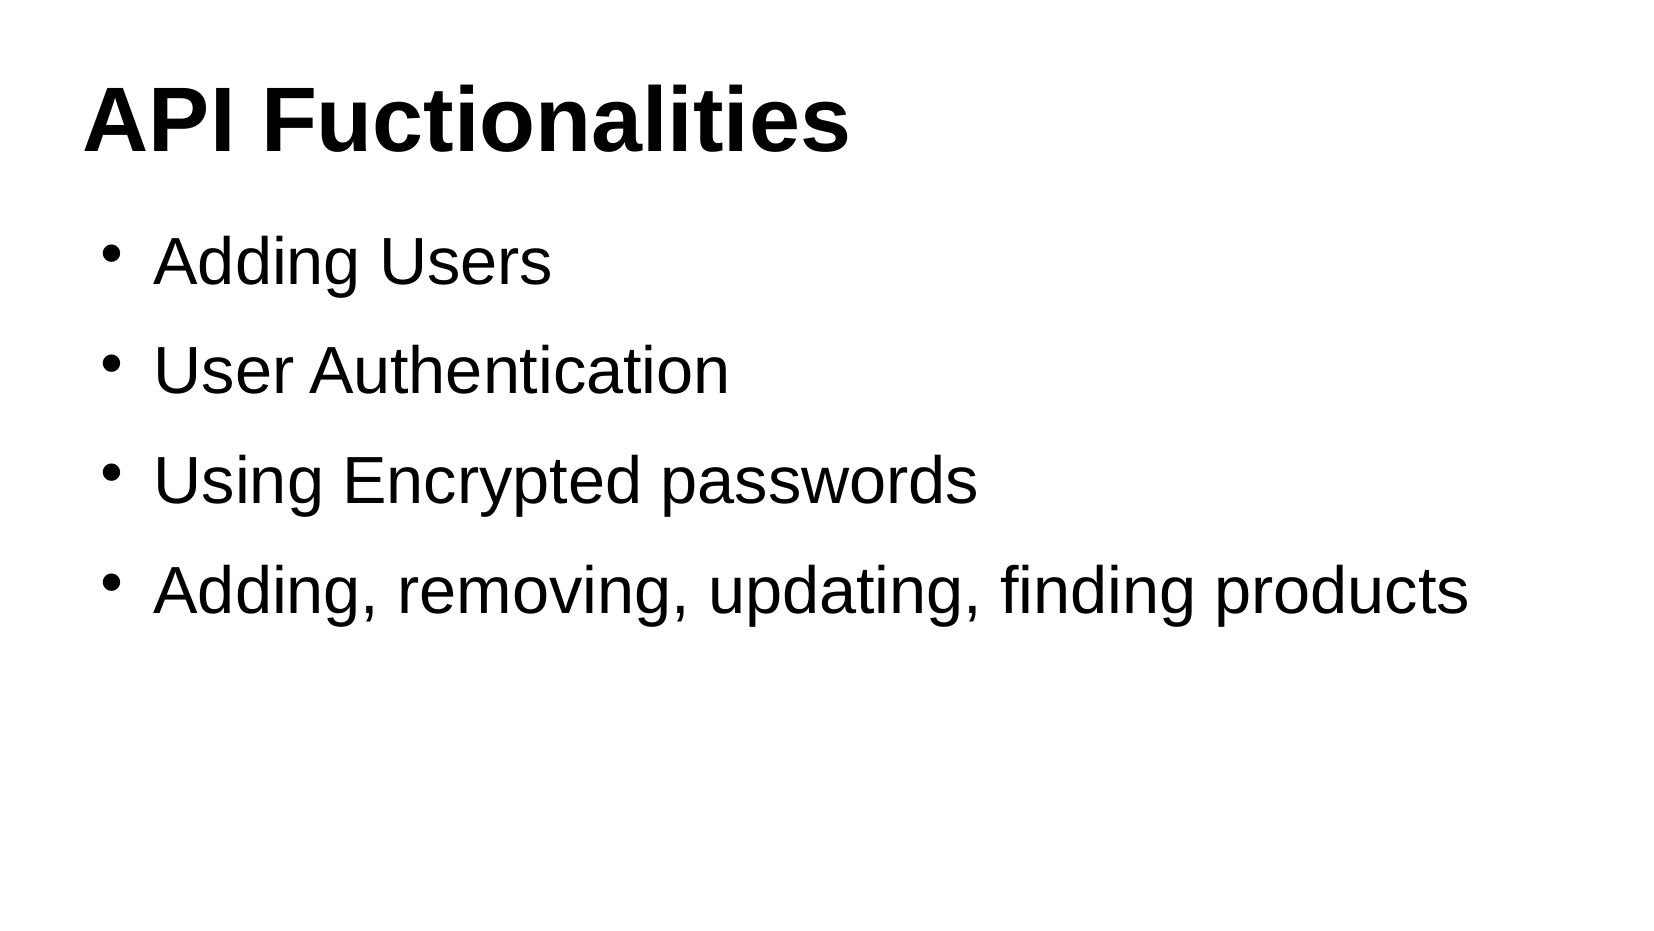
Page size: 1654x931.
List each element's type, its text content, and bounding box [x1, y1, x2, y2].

text_box API Fuctionalities [82, 37, 1571, 193]
text_box Adding Users User Authentication Using Encrypted passwords Adding, removing, updating, finding products [82, 217, 1571, 757]
